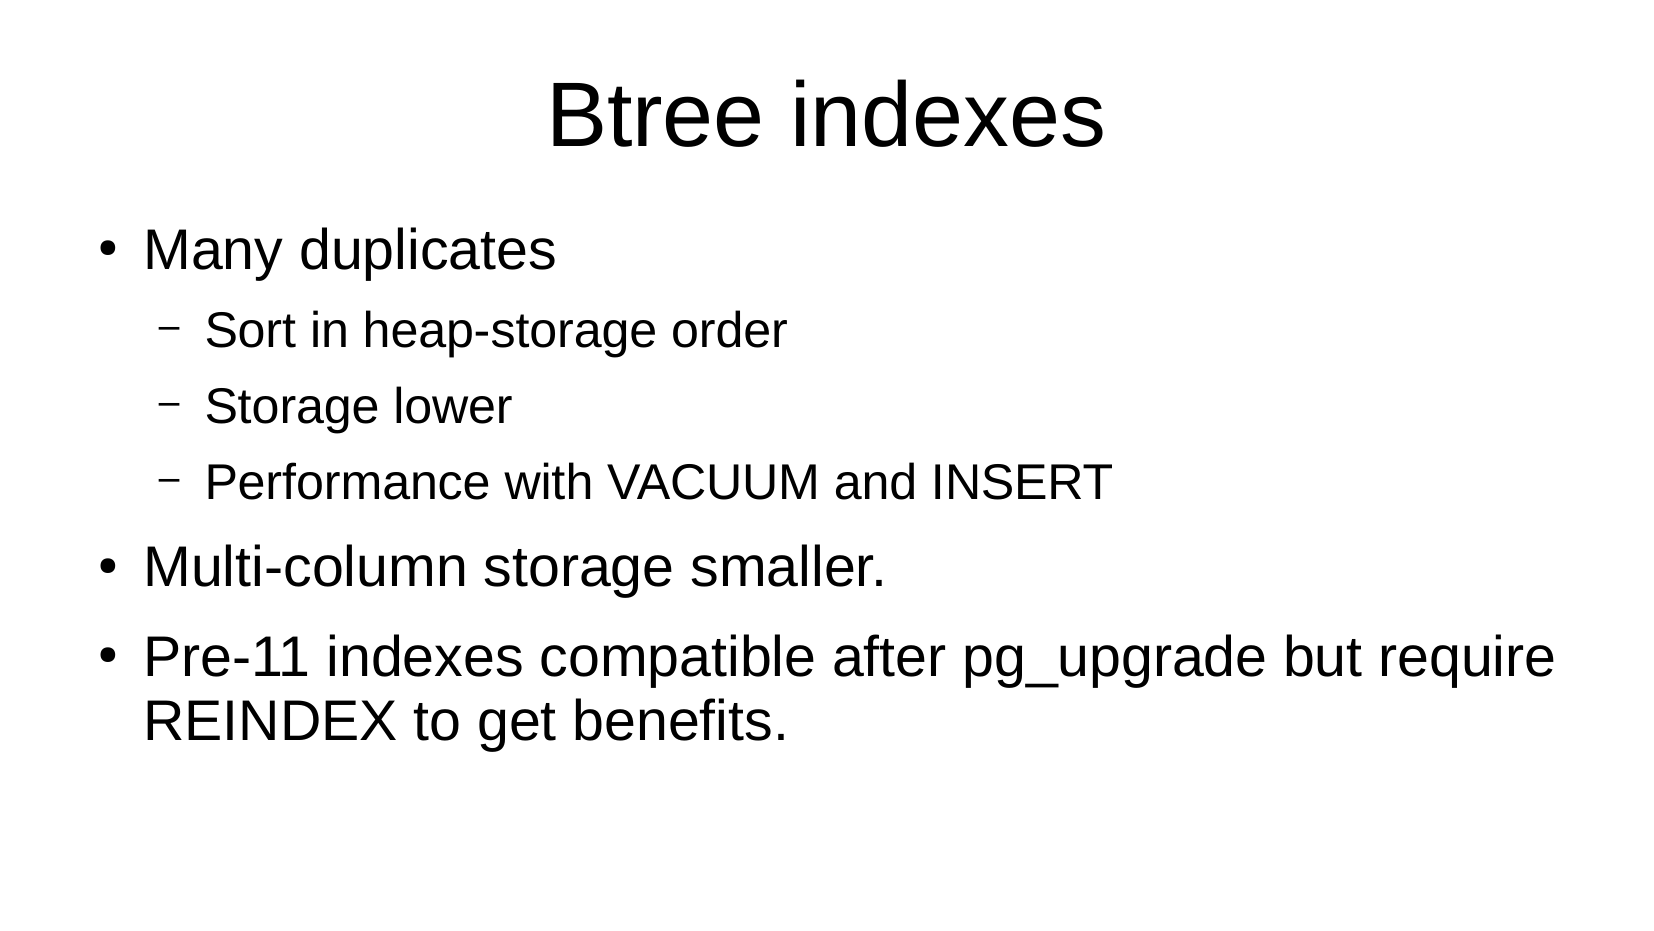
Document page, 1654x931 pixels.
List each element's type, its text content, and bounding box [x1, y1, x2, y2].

title Btree indexes [82, 37, 1571, 193]
list Many duplicates Sort in heap-storage order Storage lower Performance with VACUUM and INSERT Multi-column storage smaller. Pre-11 indexes compatible after pg_upgrade but require REINDEX to get benefits. [82, 217, 1571, 758]
